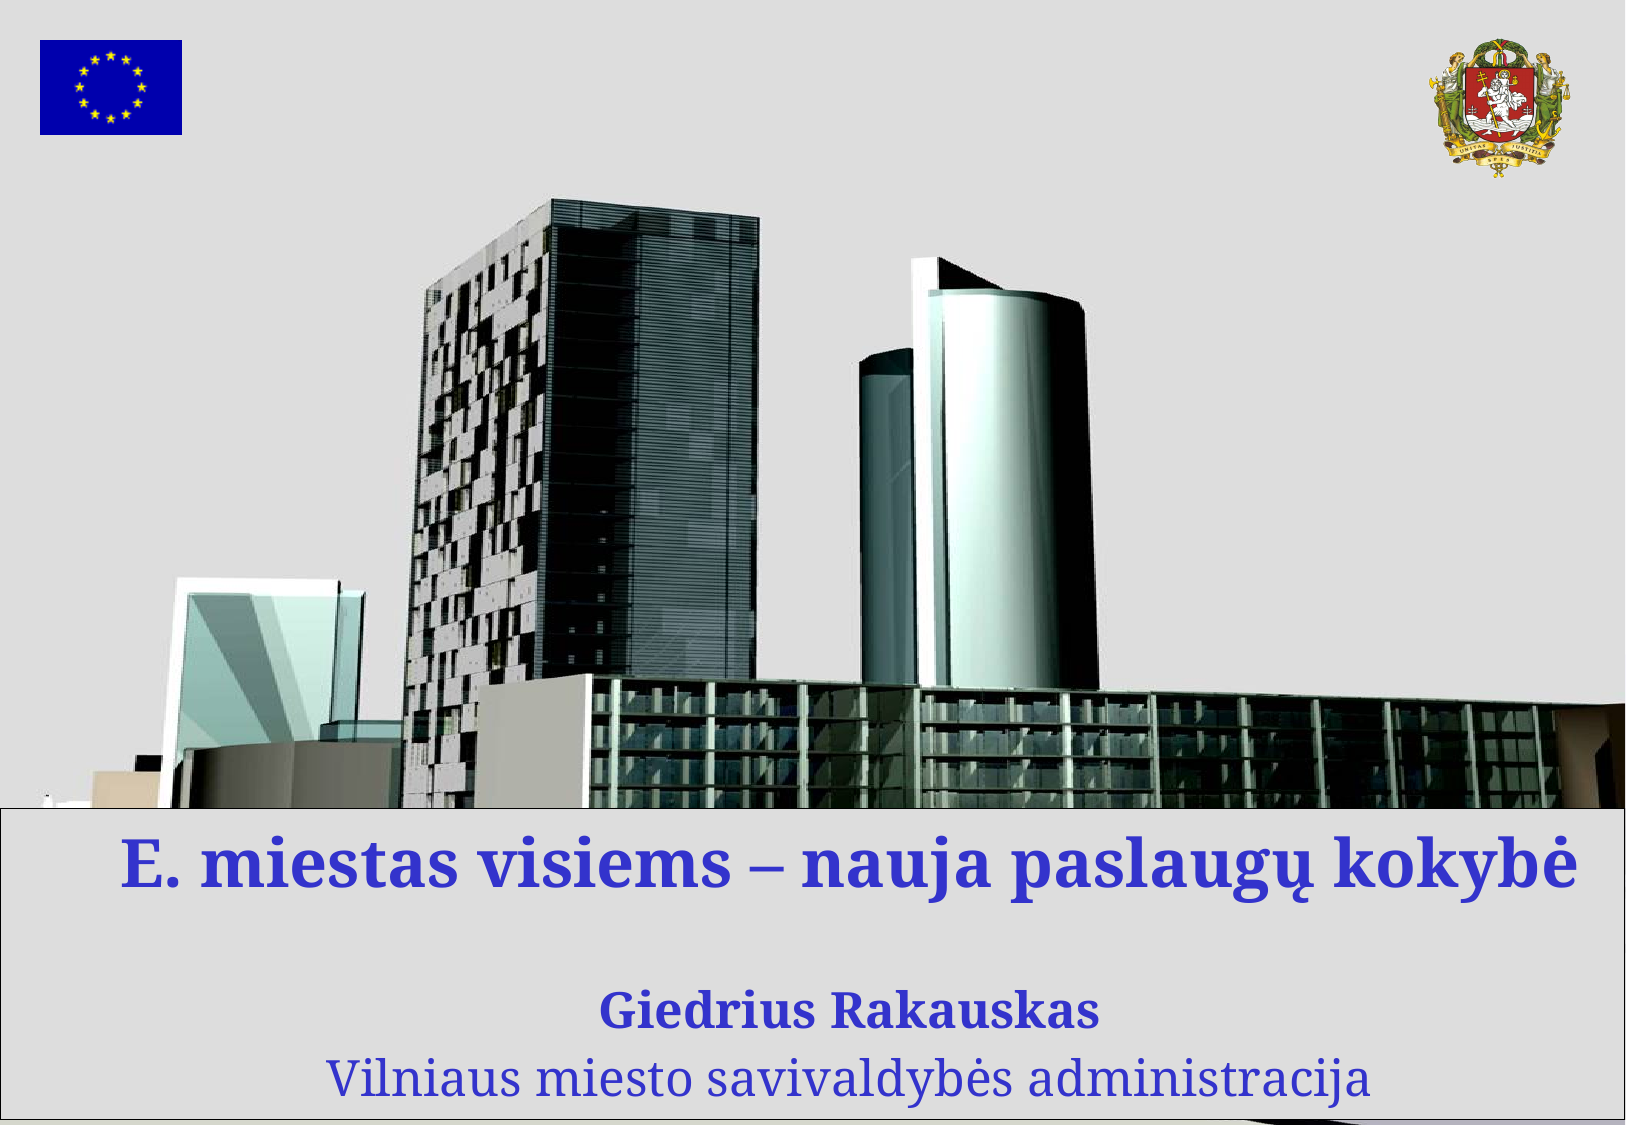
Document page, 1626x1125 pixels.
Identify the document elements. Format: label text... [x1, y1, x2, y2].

text_box E. miestas visiems – nauja paslaugų kokybė Giedrius Rakauskas Vilniaus miesto savivaldybės administracija [0, 808, 1625, 1120]
picture [0, 0, 1626, 1125]
